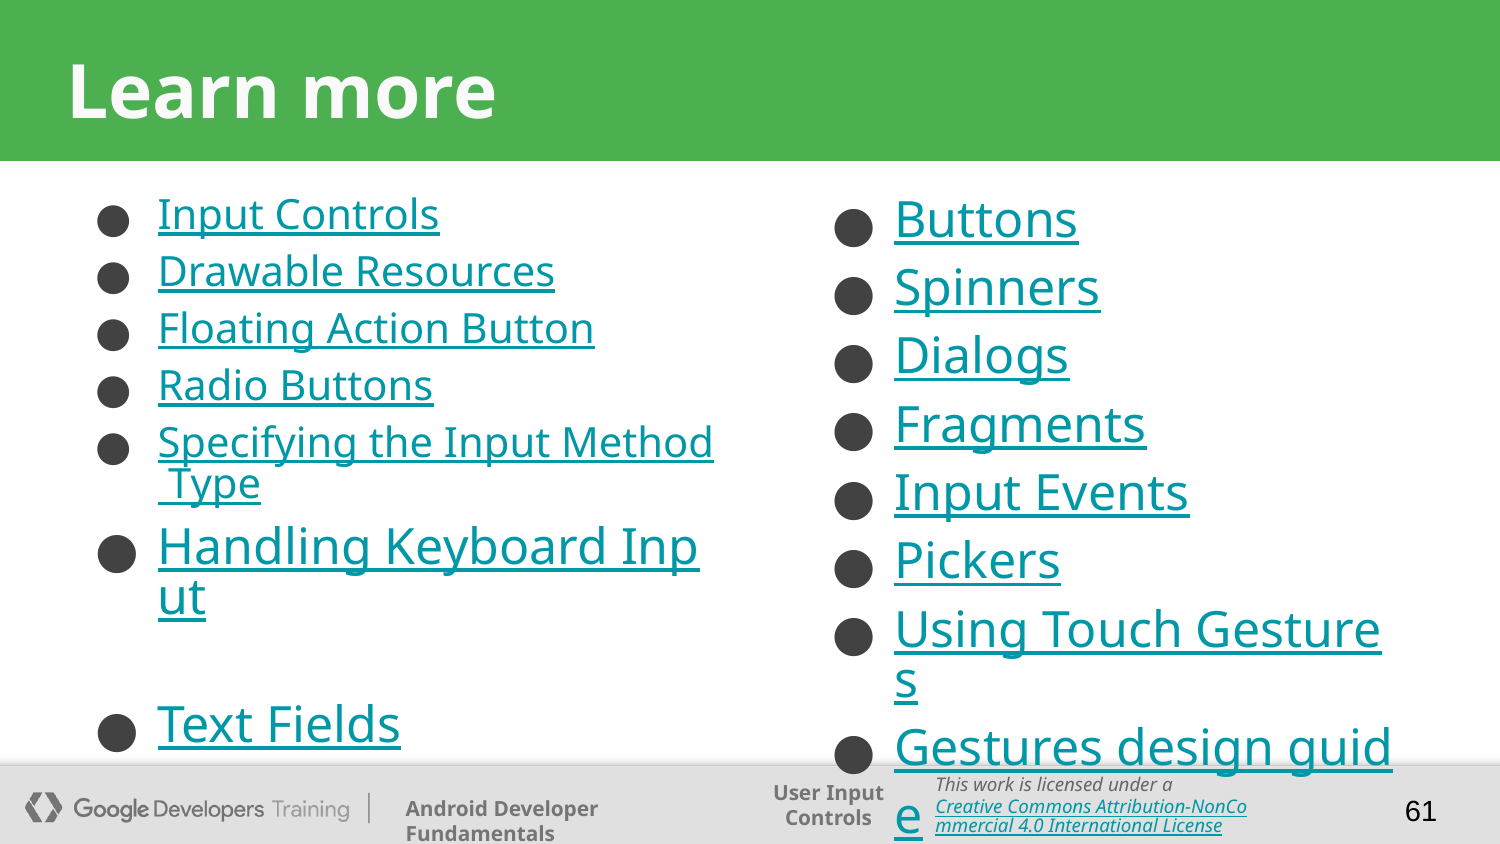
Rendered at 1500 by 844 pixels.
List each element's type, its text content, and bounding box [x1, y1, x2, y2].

list Input Controls Drawable Resources Floating Action Button Radio Buttons Specifying the Input Method Type Handling Keyboard Input Text Fields [67, 172, 739, 765]
list Buttons Spinners Dialogs Fragments Input Events Pickers Using Touch Gestures Gestures design guide [804, 172, 1420, 748]
title Learn more [51, 28, 1449, 122]
slide_number <number> [1389, 777, 1480, 842]
picture [0, 161, 1500, 844]
